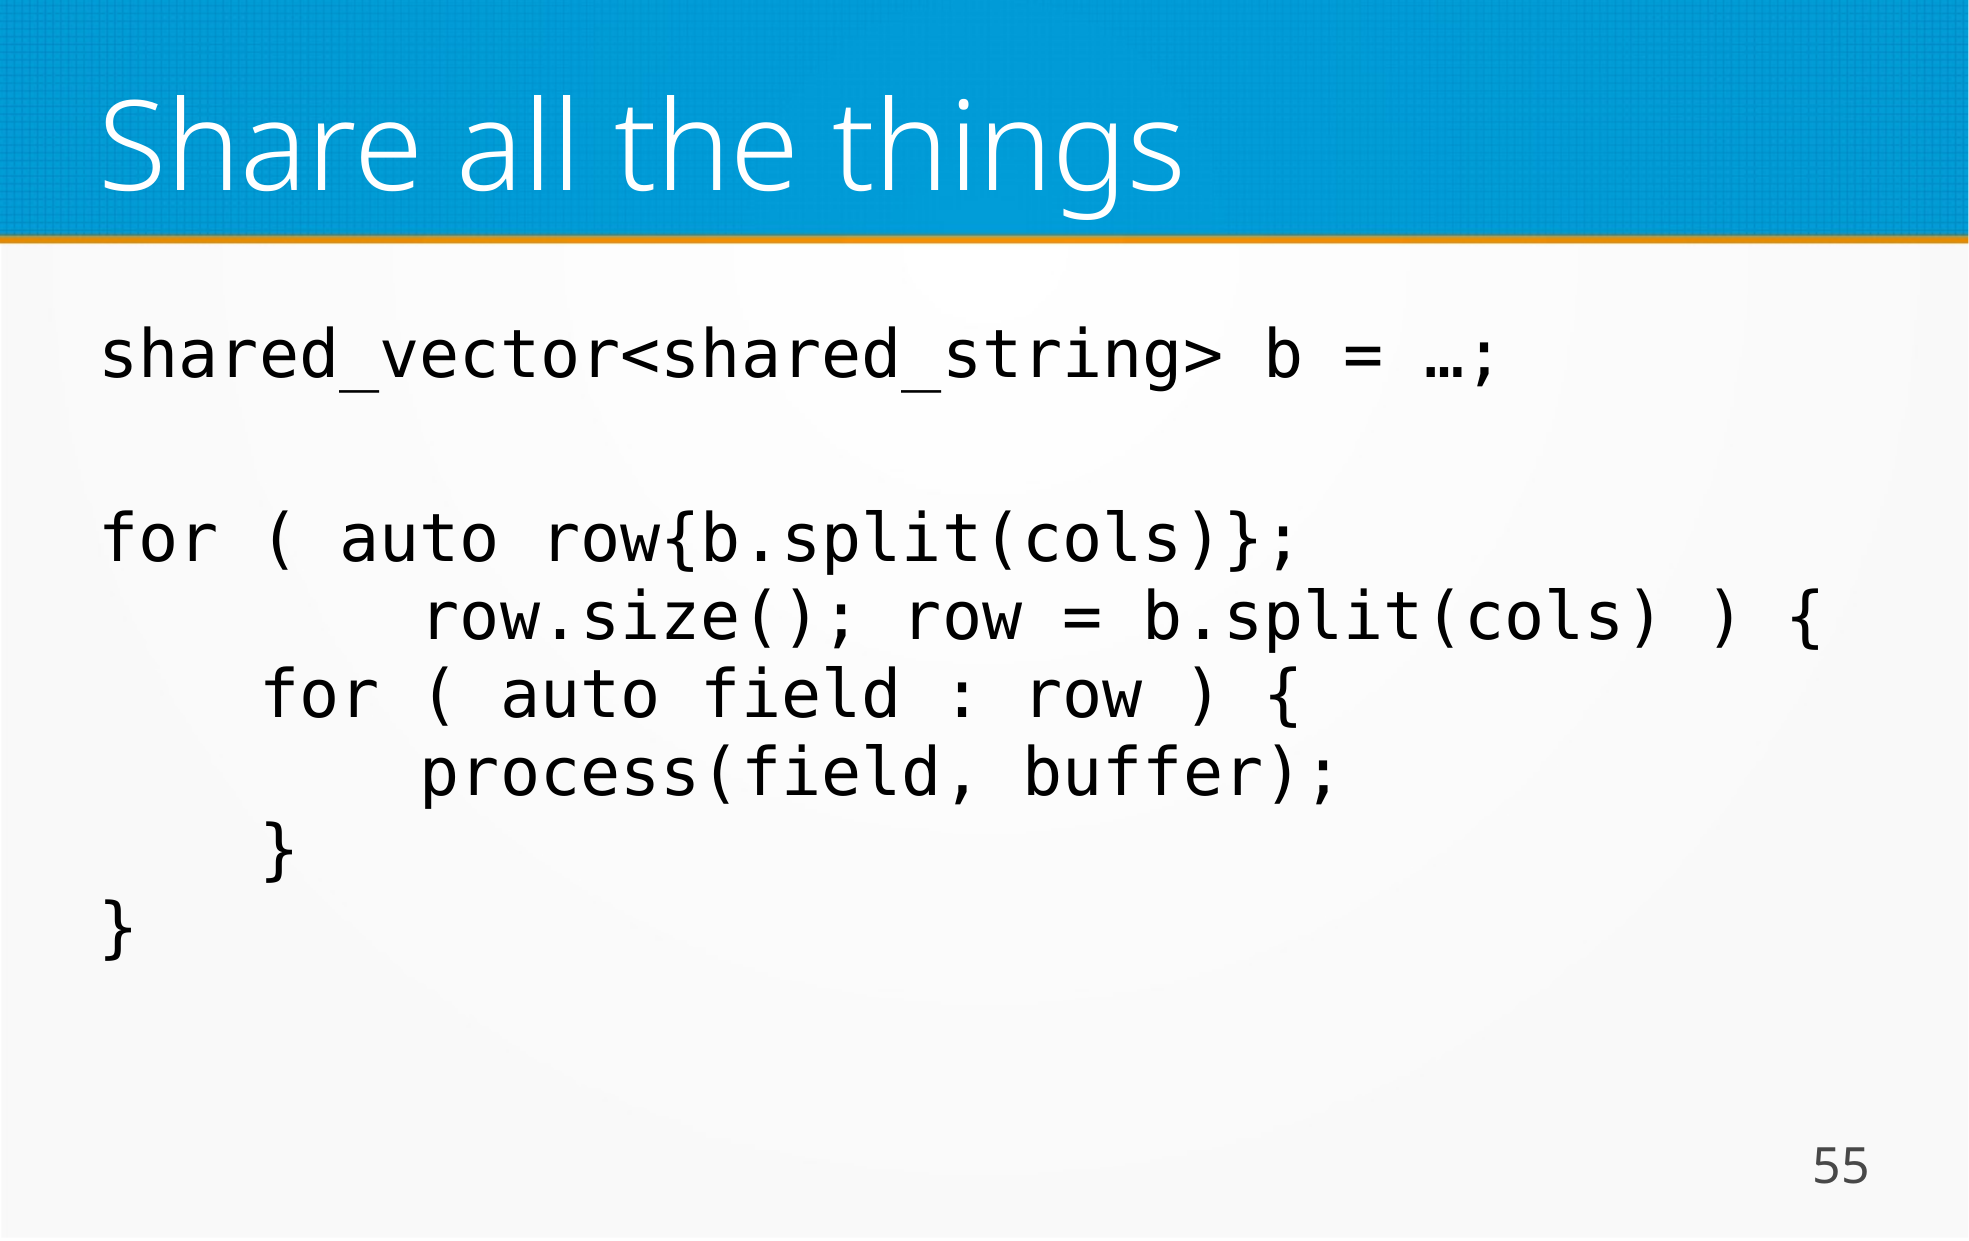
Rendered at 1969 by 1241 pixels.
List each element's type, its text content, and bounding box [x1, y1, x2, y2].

title Share all the things [98, 19, 1870, 227]
list shared_vector<shared_string> b = …; for ( auto row{b.split(cols)}; row.size(); row = b.split(cols) ) { for ( auto field : row ) { process(field, buffer); } } [98, 315, 1861, 1081]
picture [0, 233, 1969, 1241]
